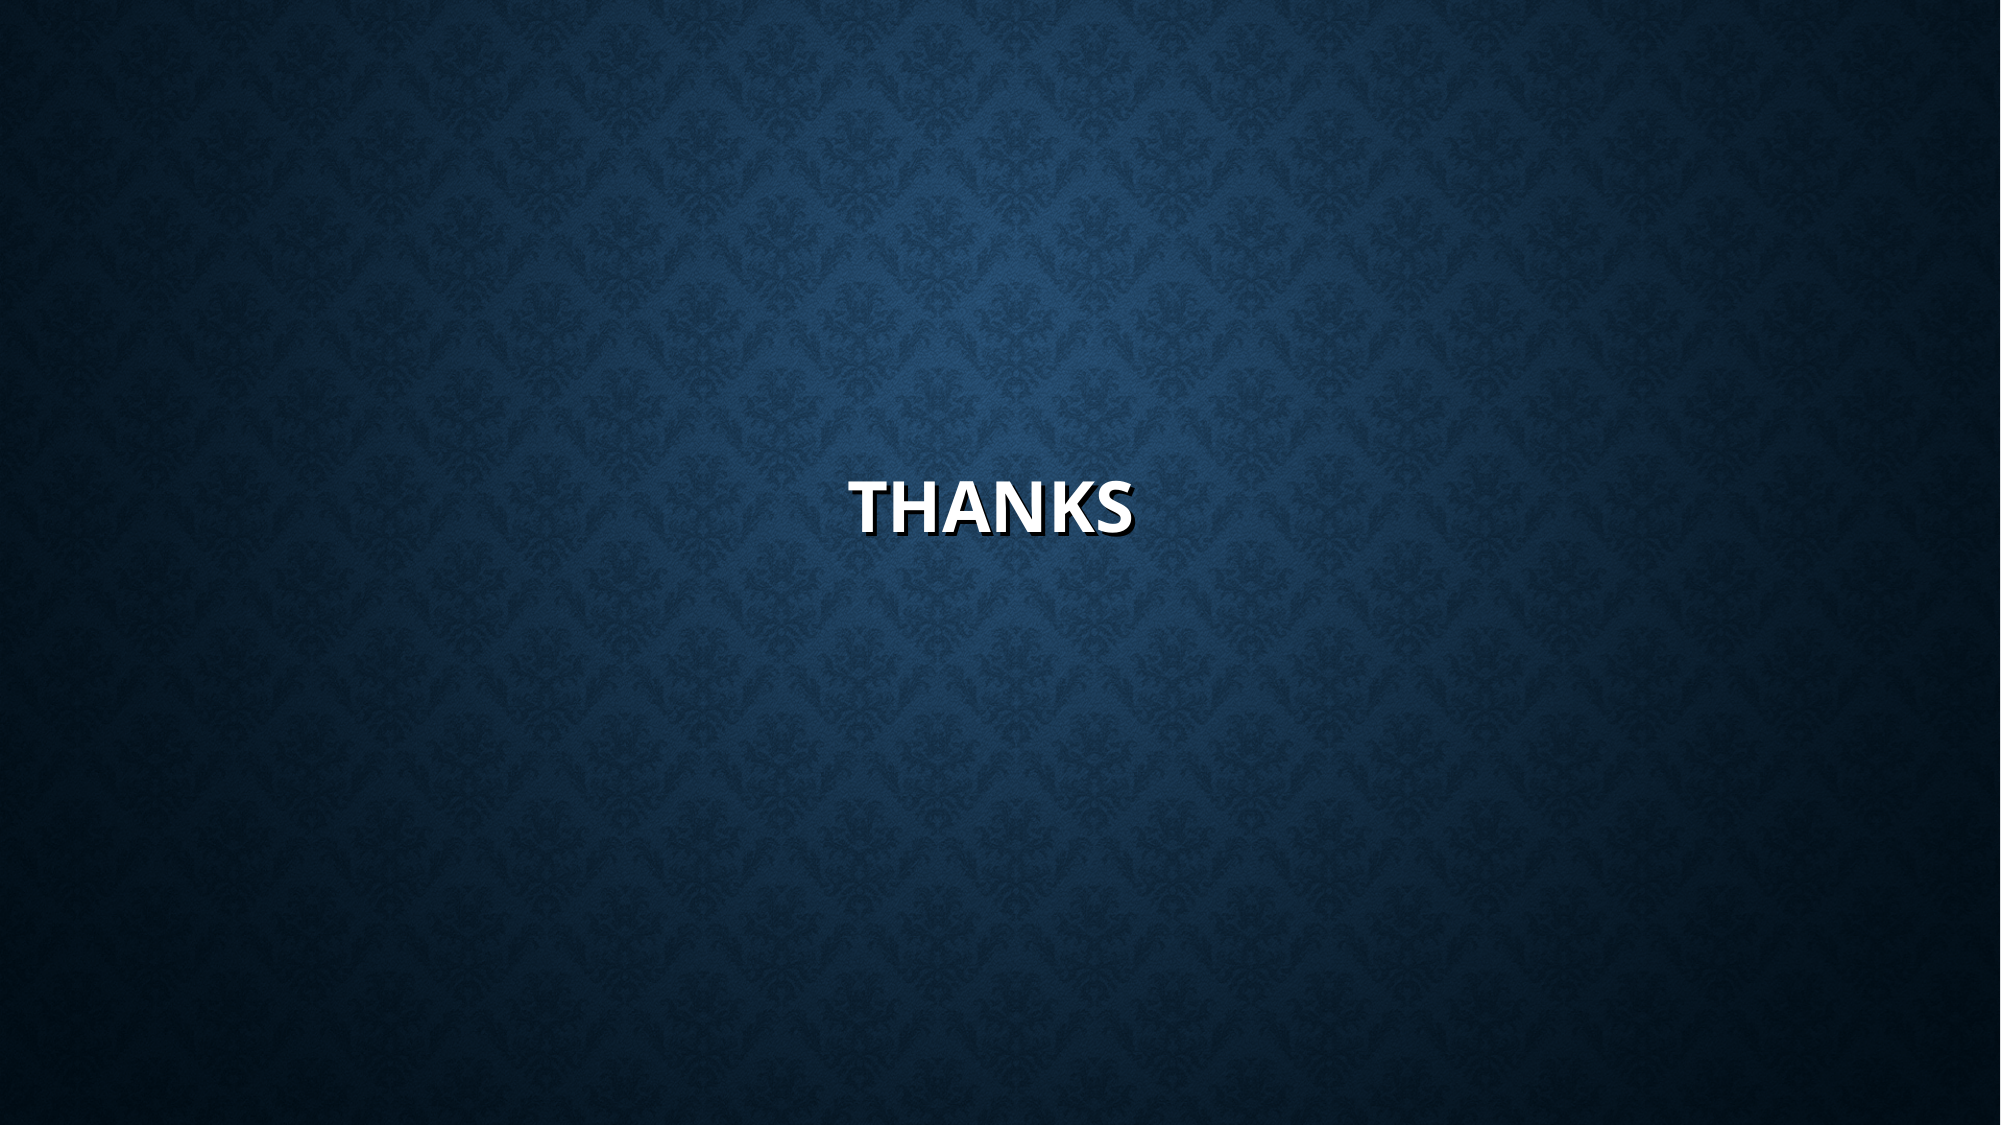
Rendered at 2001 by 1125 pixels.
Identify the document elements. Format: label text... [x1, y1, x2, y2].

title Thanks [150, 400, 1850, 619]
